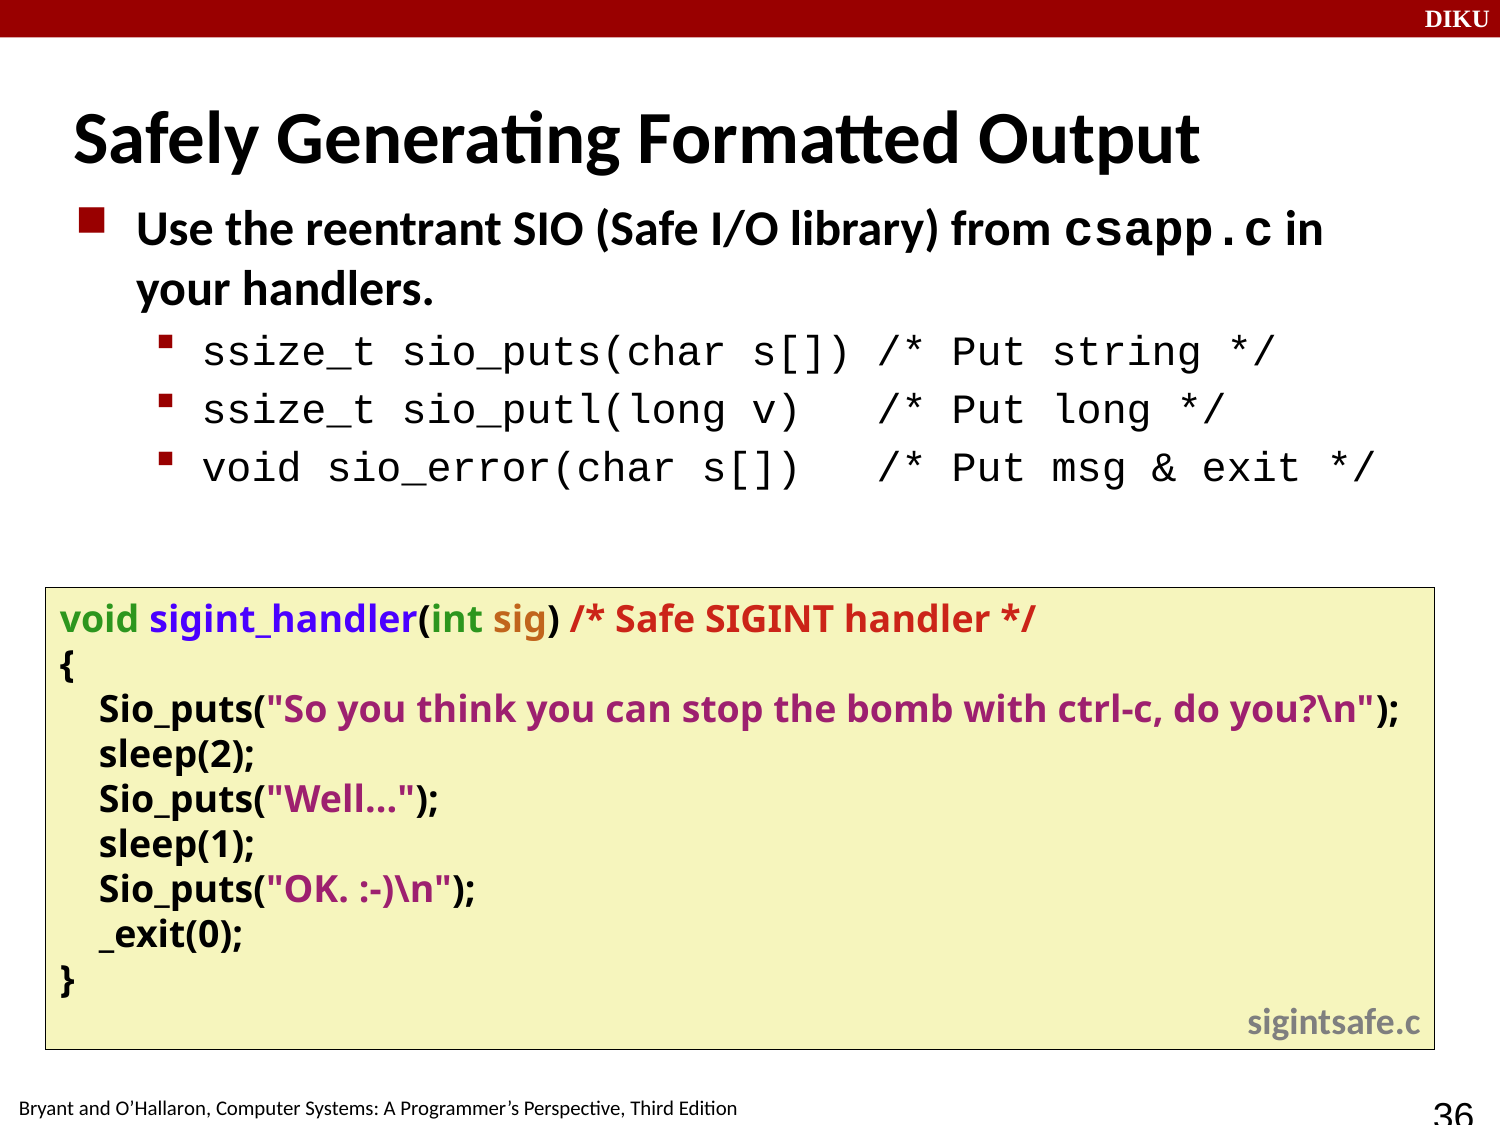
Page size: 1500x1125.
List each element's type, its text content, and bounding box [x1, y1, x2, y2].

text_box Safely Generating Formatted Output [58, 71, 1400, 197]
text_box void sigint_handler(int sig) /* Safe SIGINT handler */ { Sio_puts("So you think you can stop the bomb with ctrl-c, do you?\n"); sleep(2); Sio_puts("Well..."); sleep(1); Sio_puts("OK. :-)\n"); _exit(0); } [45, 587, 1434, 1050]
text_box Use the reentrant SIO (Safe I/O library) from csapp.c in your handlers. ssize_t sio_puts(char s[]) /* Put string */ ssize_t sio_putl(long v) /* Put long */ void sio_error(char s[]) /* Put msg & exit */ [65, 187, 1434, 525]
text_box sigintsafe.c [1232, 989, 1436, 1050]
